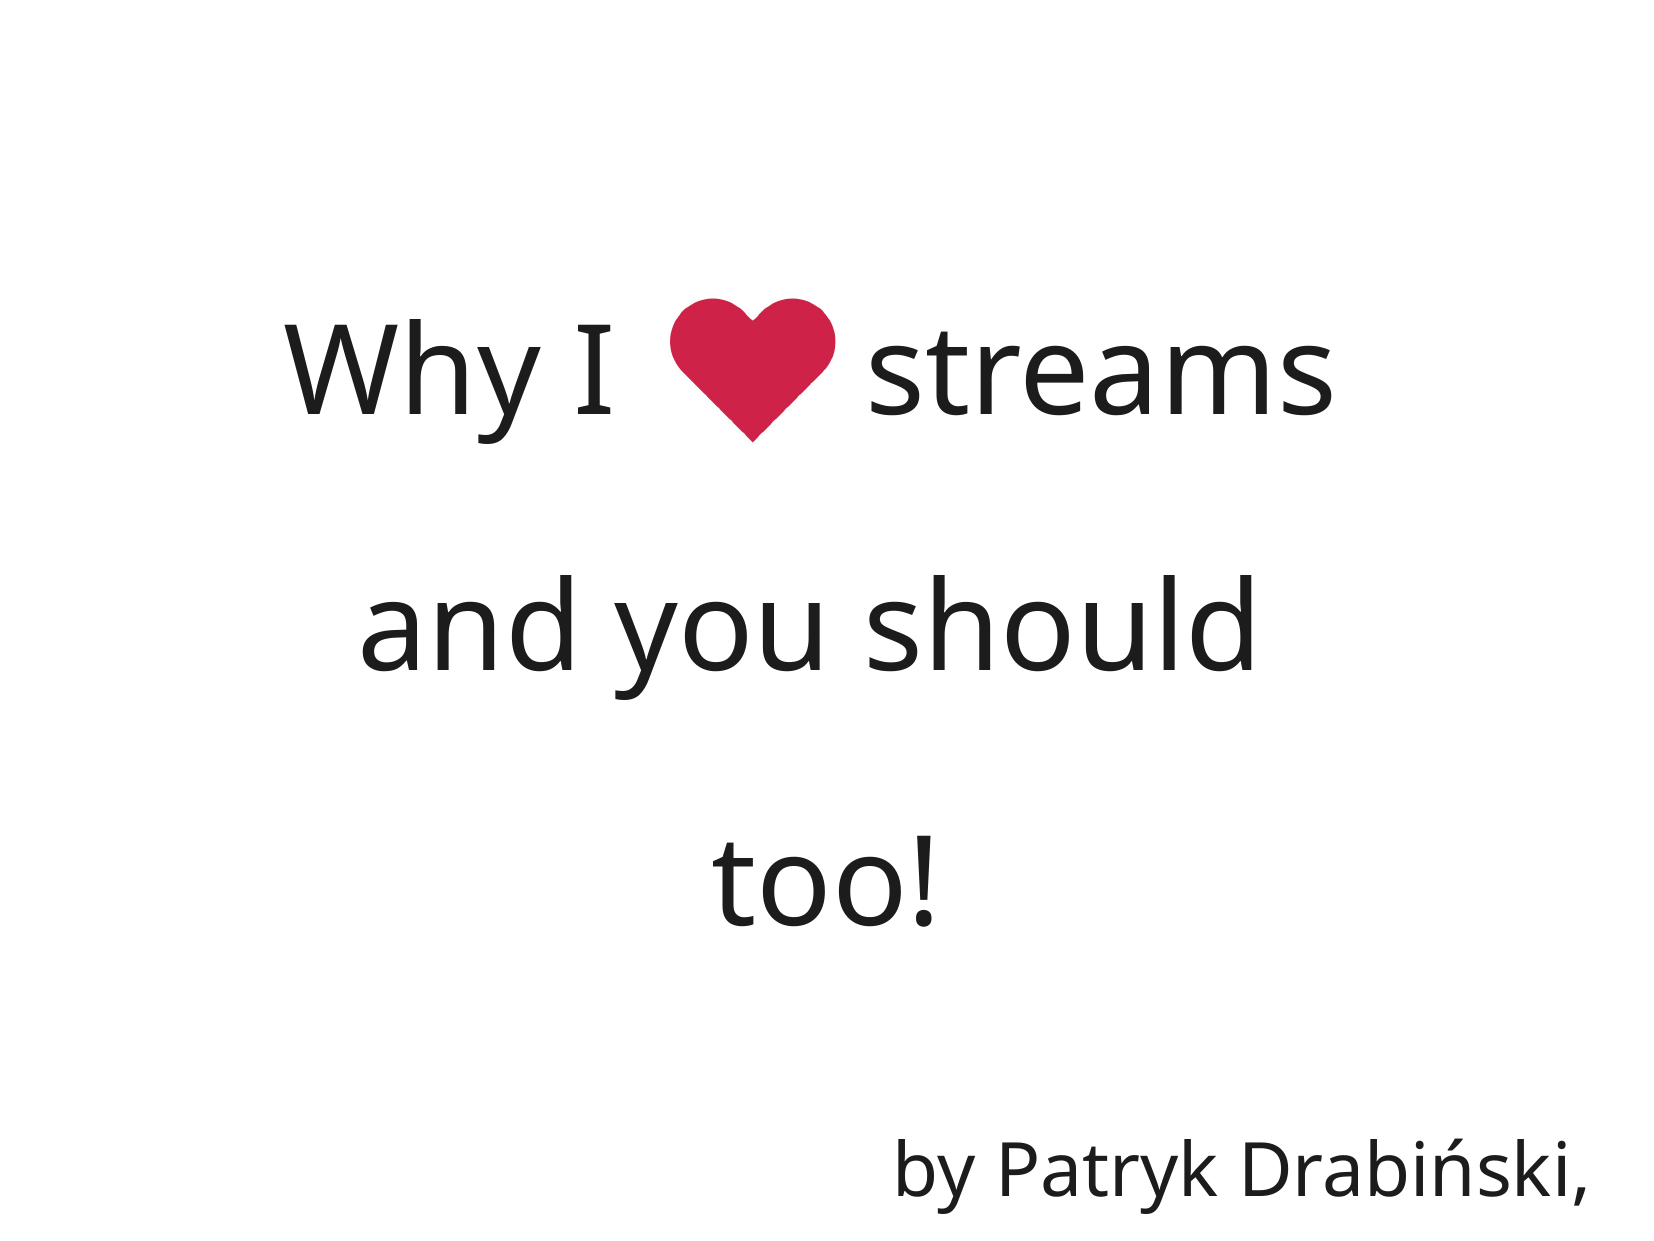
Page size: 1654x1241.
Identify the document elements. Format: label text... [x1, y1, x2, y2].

text_box by Patryk Drabiński, 24.05.2020 [496, 1108, 1607, 1241]
subtitle Why I streams and you should too! [82, 49, 1571, 1109]
picture [668, 295, 836, 445]
